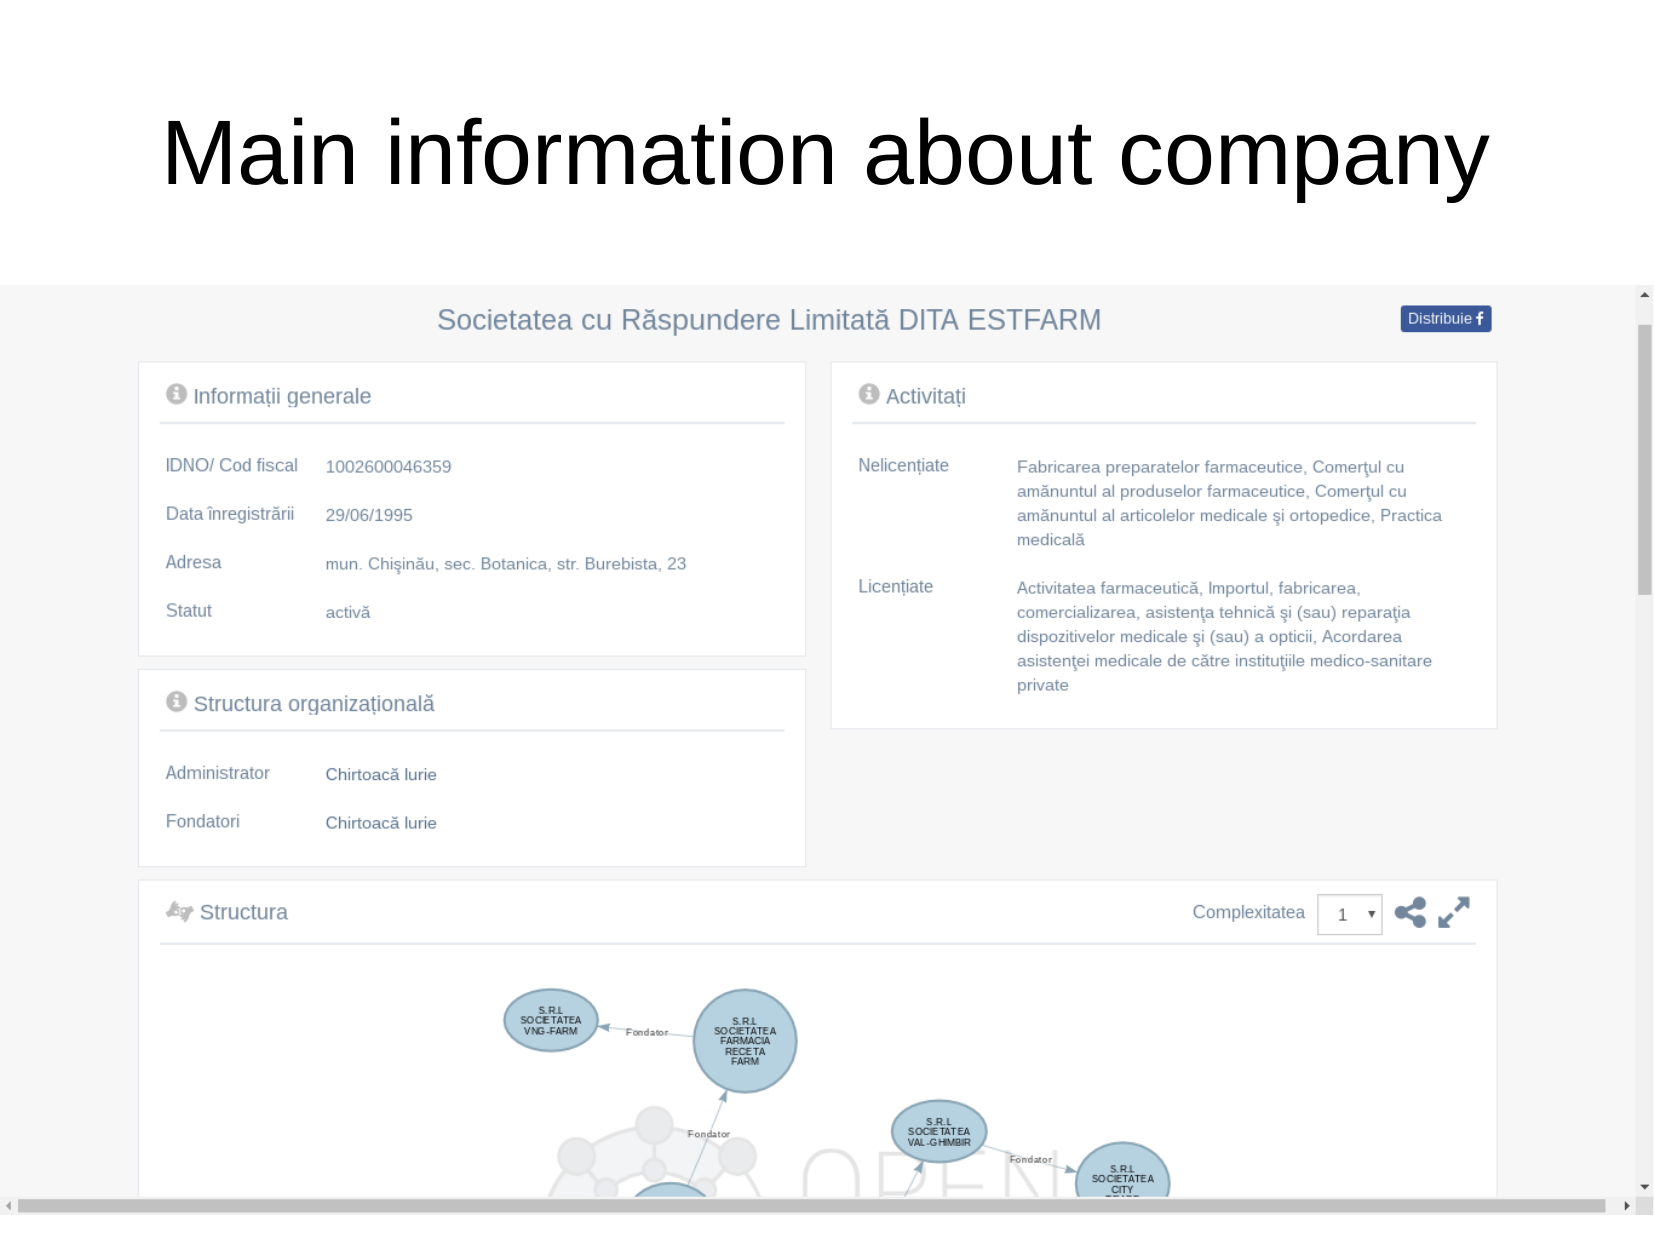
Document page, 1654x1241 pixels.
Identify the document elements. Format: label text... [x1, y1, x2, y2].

title Main information about company [82, 49, 1571, 257]
picture [0, 285, 1654, 1216]
